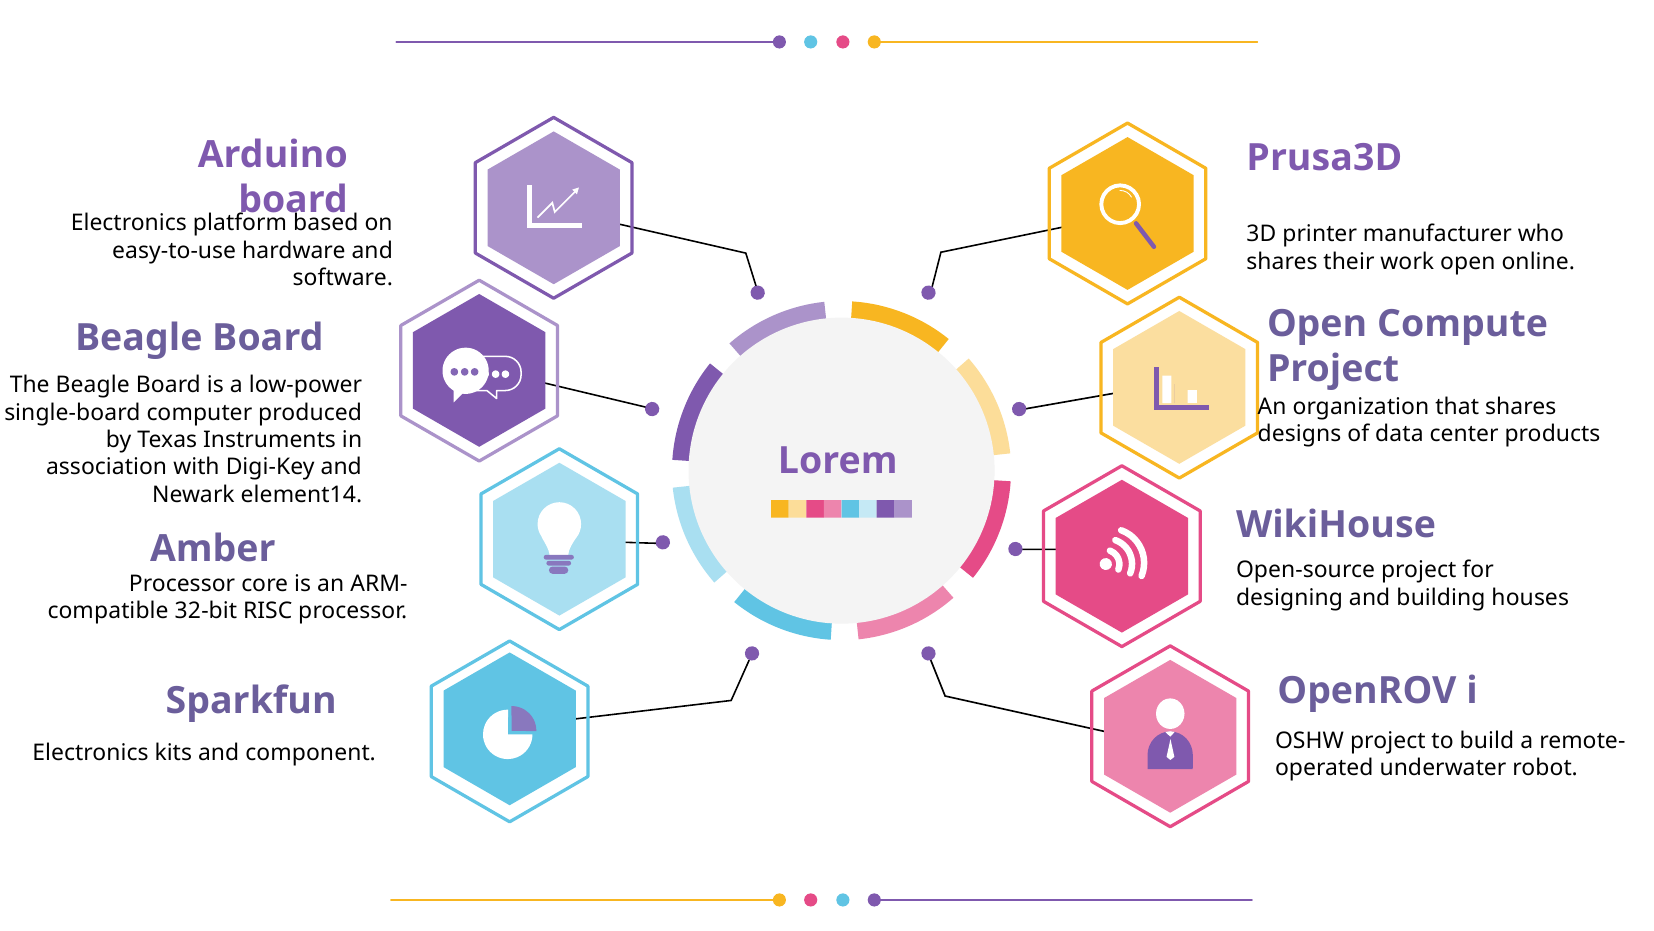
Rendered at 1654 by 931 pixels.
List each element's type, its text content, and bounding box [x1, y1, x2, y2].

text_box [645, 401, 660, 417]
title Prusa3D [1246, 132, 1484, 177]
title Processor core is an ARM-compatible 32-bit RISC processor. [47, 568, 419, 676]
title Lorem [719, 404, 957, 512]
text_box [1061, 137, 1194, 290]
text_box [744, 646, 760, 661]
title 3D printer manufacturer who shares their work open online. [1246, 219, 1618, 307]
text_box [412, 293, 546, 447]
text_box [921, 646, 936, 661]
title Amber [150, 492, 388, 568]
text_box [1104, 659, 1237, 813]
title OpenROV i [1277, 648, 1516, 725]
title Electronics kits and component. [32, 737, 404, 872]
title Sparkfun [165, 676, 404, 737]
text_box [1012, 401, 1027, 417]
text_box [565, 847, 1090, 912]
text_box [670, 299, 1013, 642]
title Open-source project for designing and building houses [1236, 554, 1607, 648]
title Arduino board [197, 121, 436, 207]
text_box [750, 285, 765, 300]
title OSHW project to build a remote-operated underwater robot. [1275, 725, 1646, 826]
title Beagle Board [75, 284, 375, 369]
title The Beagle Board is a low-power single-board computer produced by Texas Instruments in association with Digi-Key and Newark element14. [4, 369, 376, 413]
text_box [921, 285, 936, 300]
text_box [487, 131, 620, 285]
text_box [1008, 541, 1023, 557]
title Electronics platform based on easy-to-use hardware and software. [64, 207, 436, 284]
title An organization that shares designs of data center products [1257, 391, 1629, 488]
text_box [493, 462, 626, 616]
text_box [655, 535, 671, 550]
text_box [82, 847, 468, 912]
text_box [1113, 310, 1246, 464]
title WikiHouse [1236, 468, 1474, 554]
text_box [1055, 479, 1189, 633]
text_box [443, 652, 576, 806]
title Open Compute Project [1267, 300, 1646, 388]
